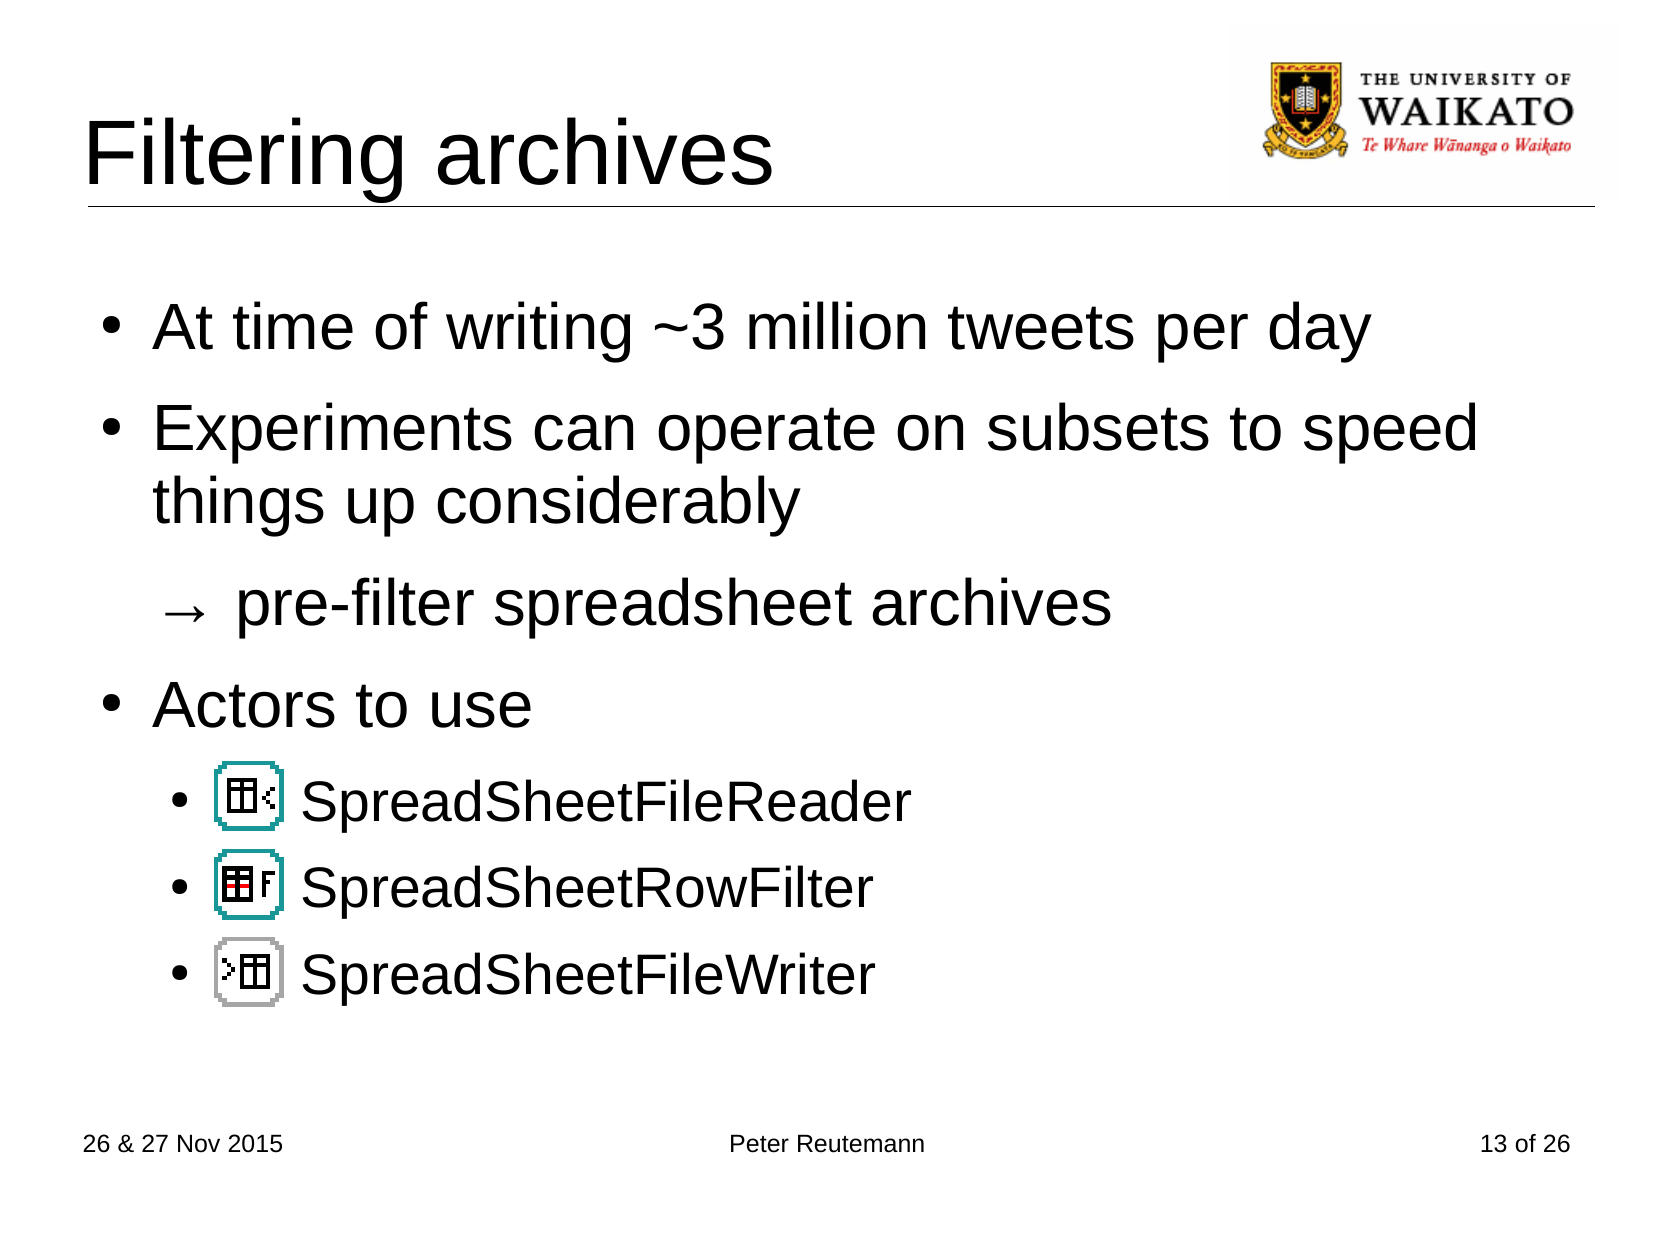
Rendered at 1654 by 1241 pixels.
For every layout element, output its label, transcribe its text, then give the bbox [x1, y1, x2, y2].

title Filtering archives [82, 49, 1571, 257]
list At time of writing ~3 million tweets per day Experiments can operate on subsets to speed things up considerably → pre-filter spreadsheet archives Actors to use SpreadSheetFileReader SpreadSheetRowFilter SpreadSheetFileWriter [82, 290, 1571, 1010]
picture [214, 849, 284, 920]
picture [214, 761, 284, 831]
picture [214, 937, 284, 1007]
picture [1228, 24, 1619, 201]
